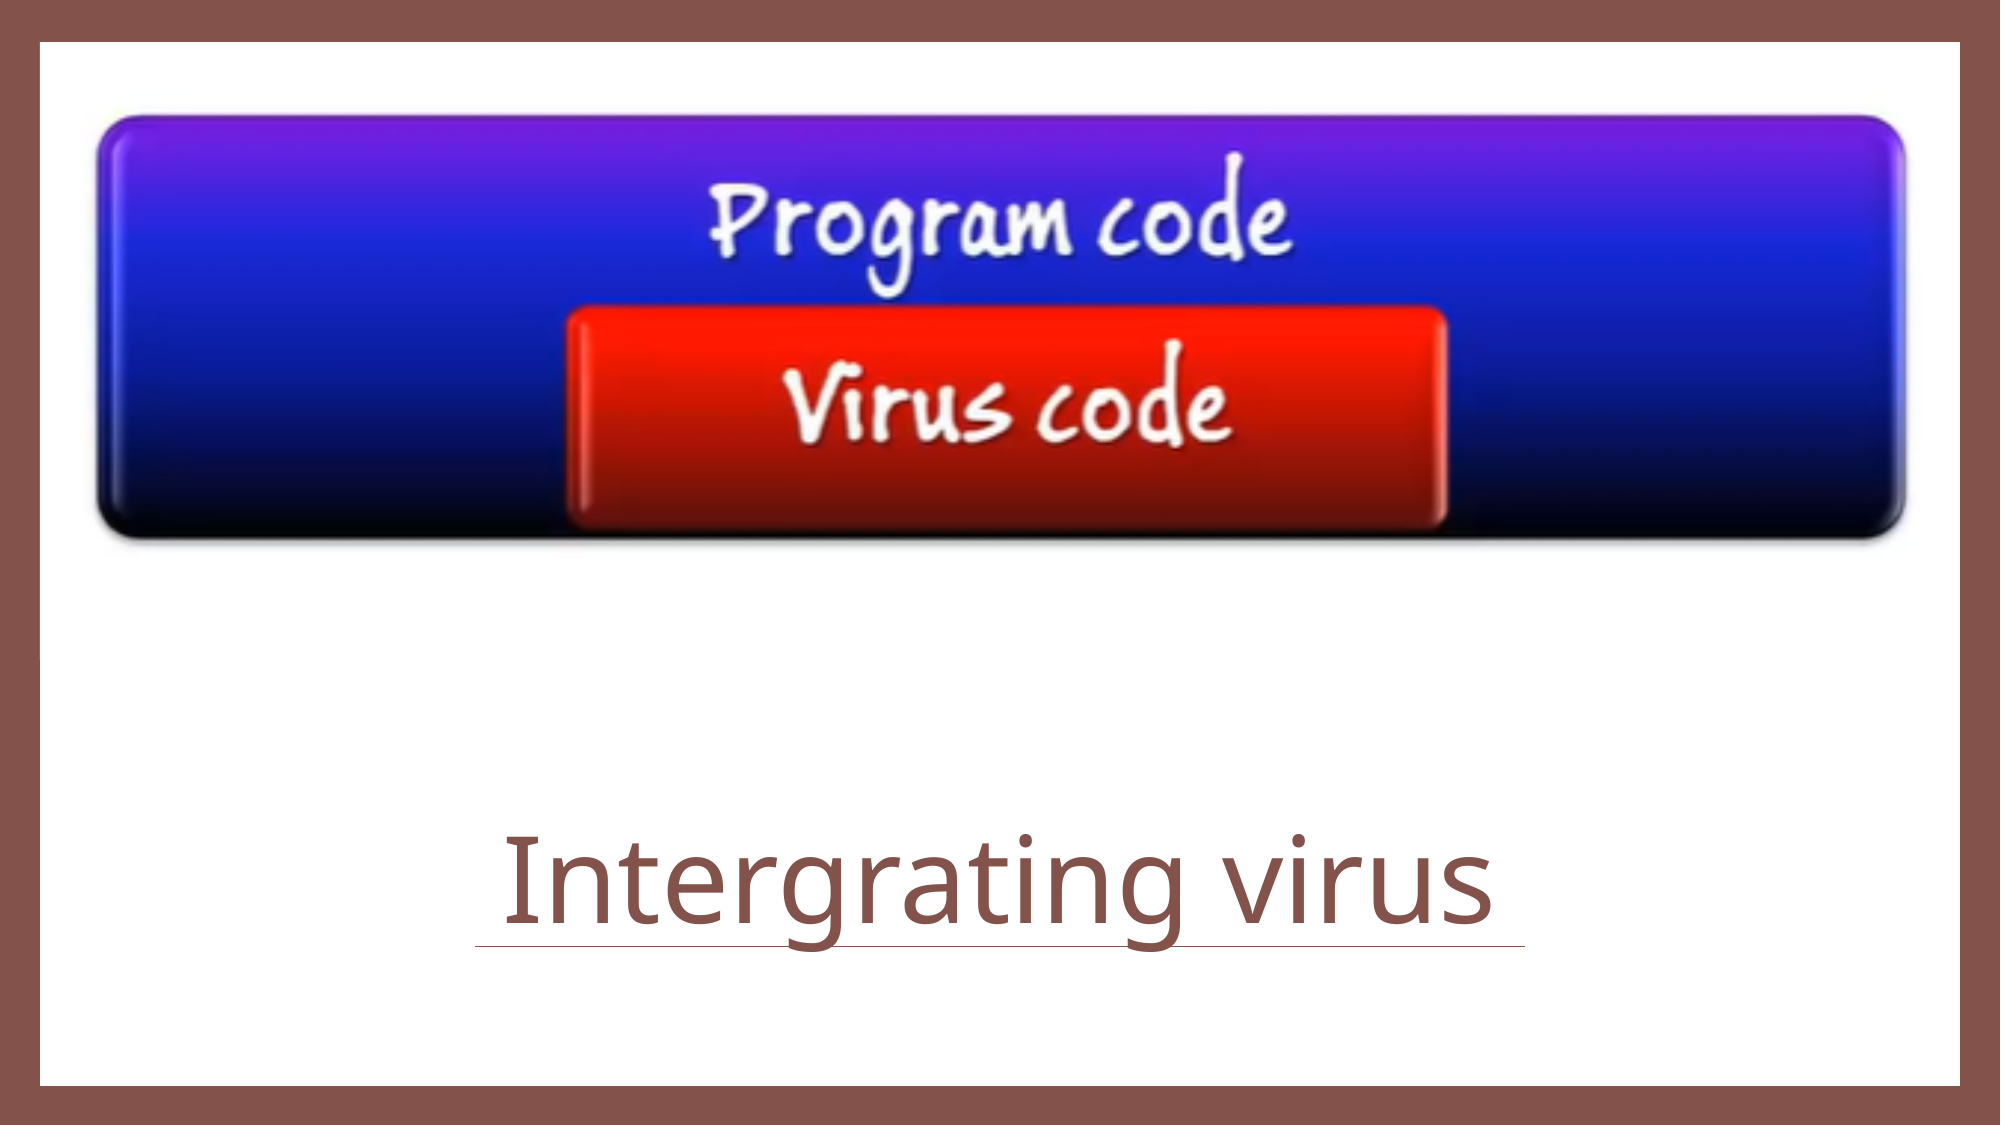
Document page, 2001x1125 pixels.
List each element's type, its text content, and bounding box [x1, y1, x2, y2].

picture [39, 42, 1960, 660]
title Intergrating virus [182, 701, 1818, 958]
text_box [0, 0, 2000, 1125]
